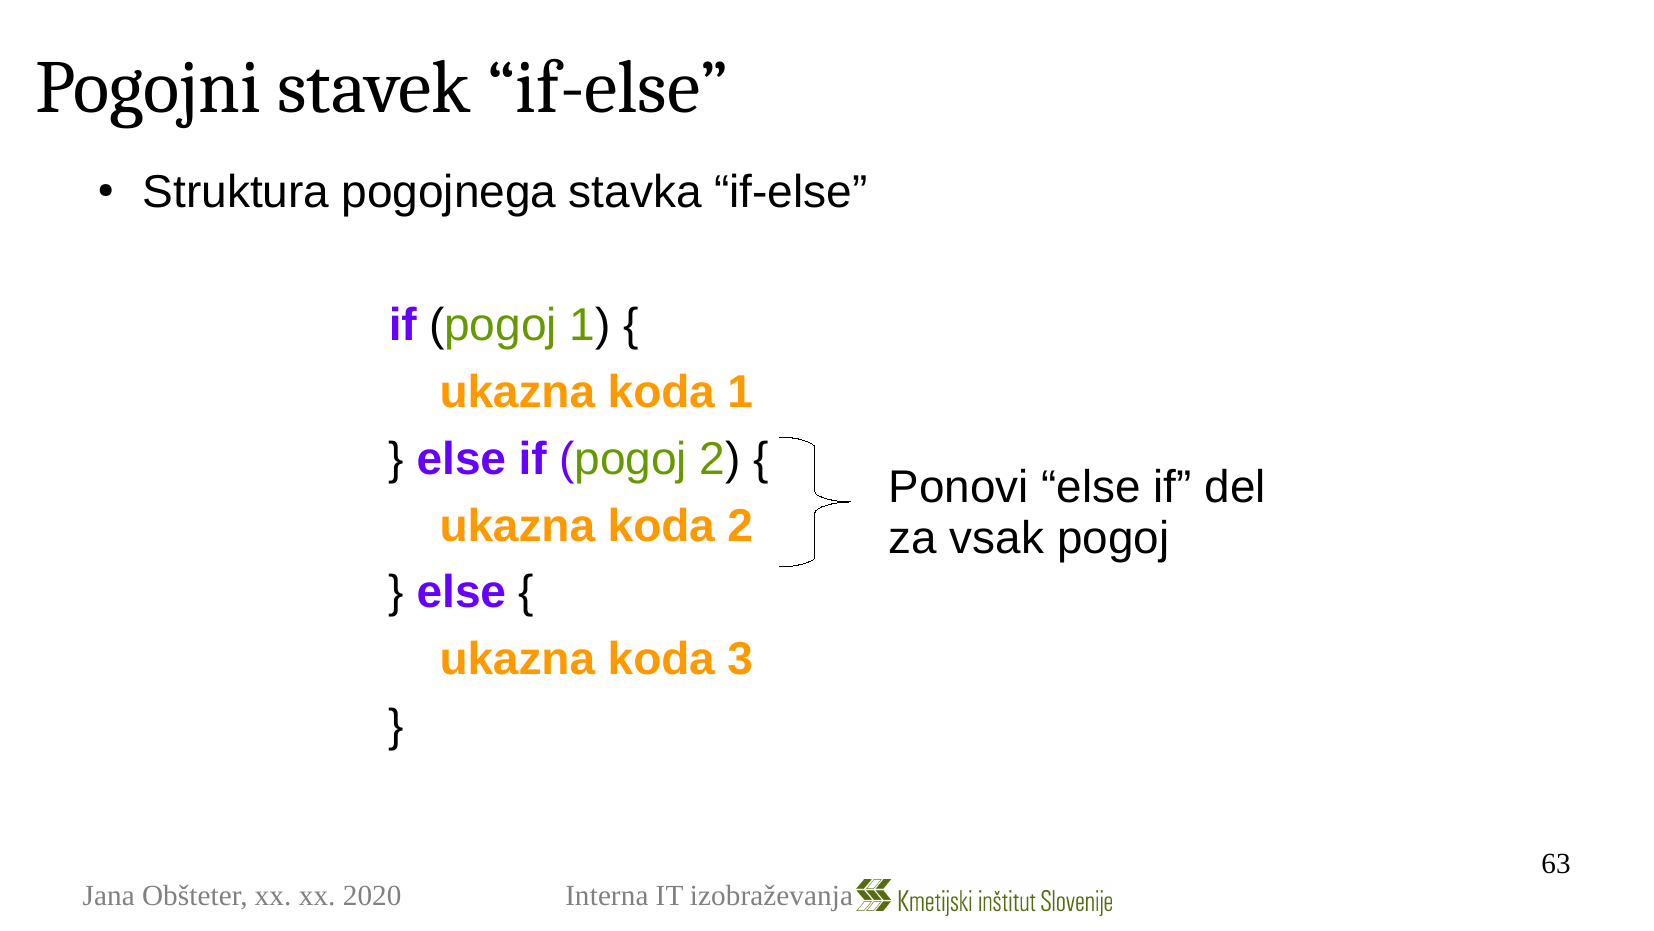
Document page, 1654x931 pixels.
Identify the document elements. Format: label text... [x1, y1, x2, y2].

title Pogojni stavek “if-else” [35, 21, 1524, 154]
text_box Ponovi “else if” del za vsak pogoj [874, 453, 1335, 571]
picture [856, 879, 1112, 916]
list Struktura pogojnega stavka “if-else” if (pogoj 1) { ukazna koda 1 } else if (pogoj 2) { ukazna koda 2 } else { ukazna koda 3 } [82, 165, 1642, 827]
